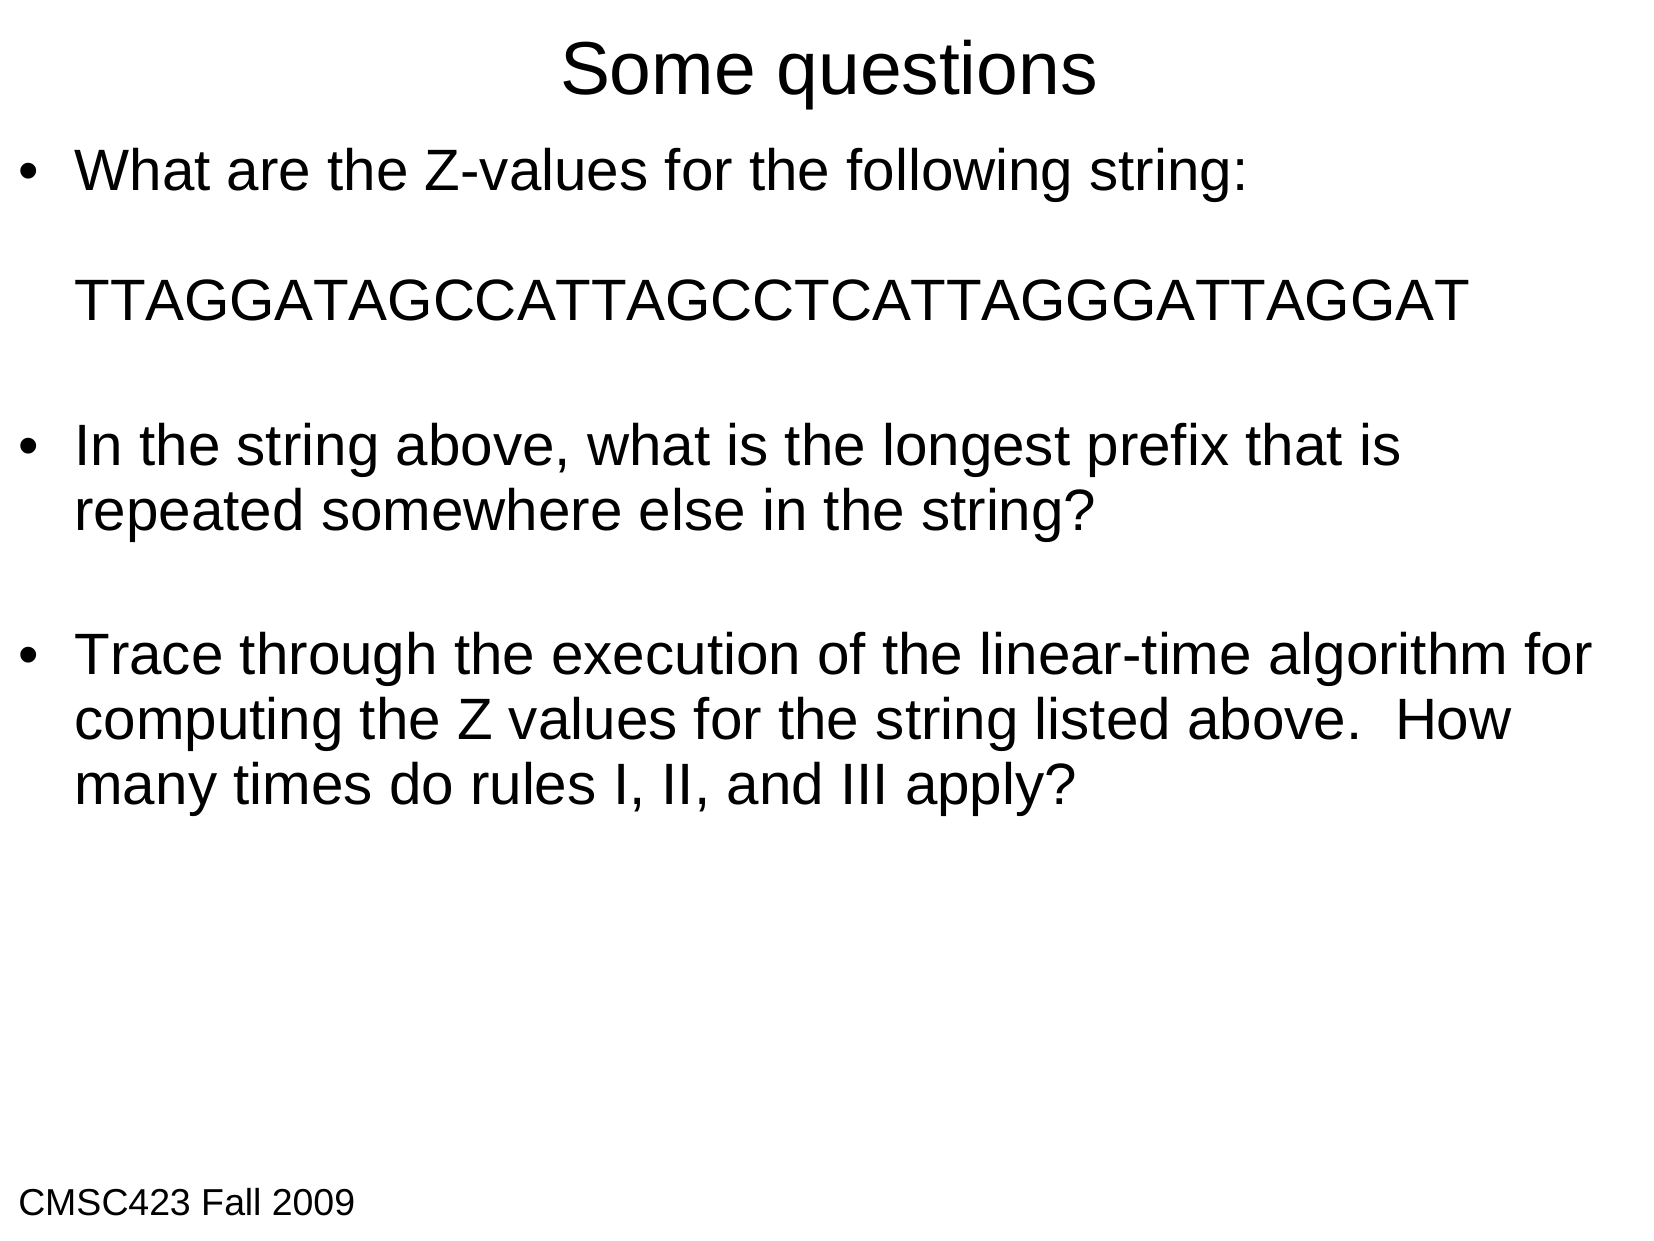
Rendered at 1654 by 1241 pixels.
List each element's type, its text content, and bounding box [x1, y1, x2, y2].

title Some questions [21, 18, 1637, 120]
list What are the Z-values for the following string: TTAGGATAGCCATTAGCCTCATTAGGGATTAGGAT In the string above, what is the longest prefix that is repeated somewhere else in the string? Trace through the execution of the linear-time algorithm for computing the Z values for the string listed above. How many times do rules I, II, and III apply? [18, 137, 1637, 1167]
